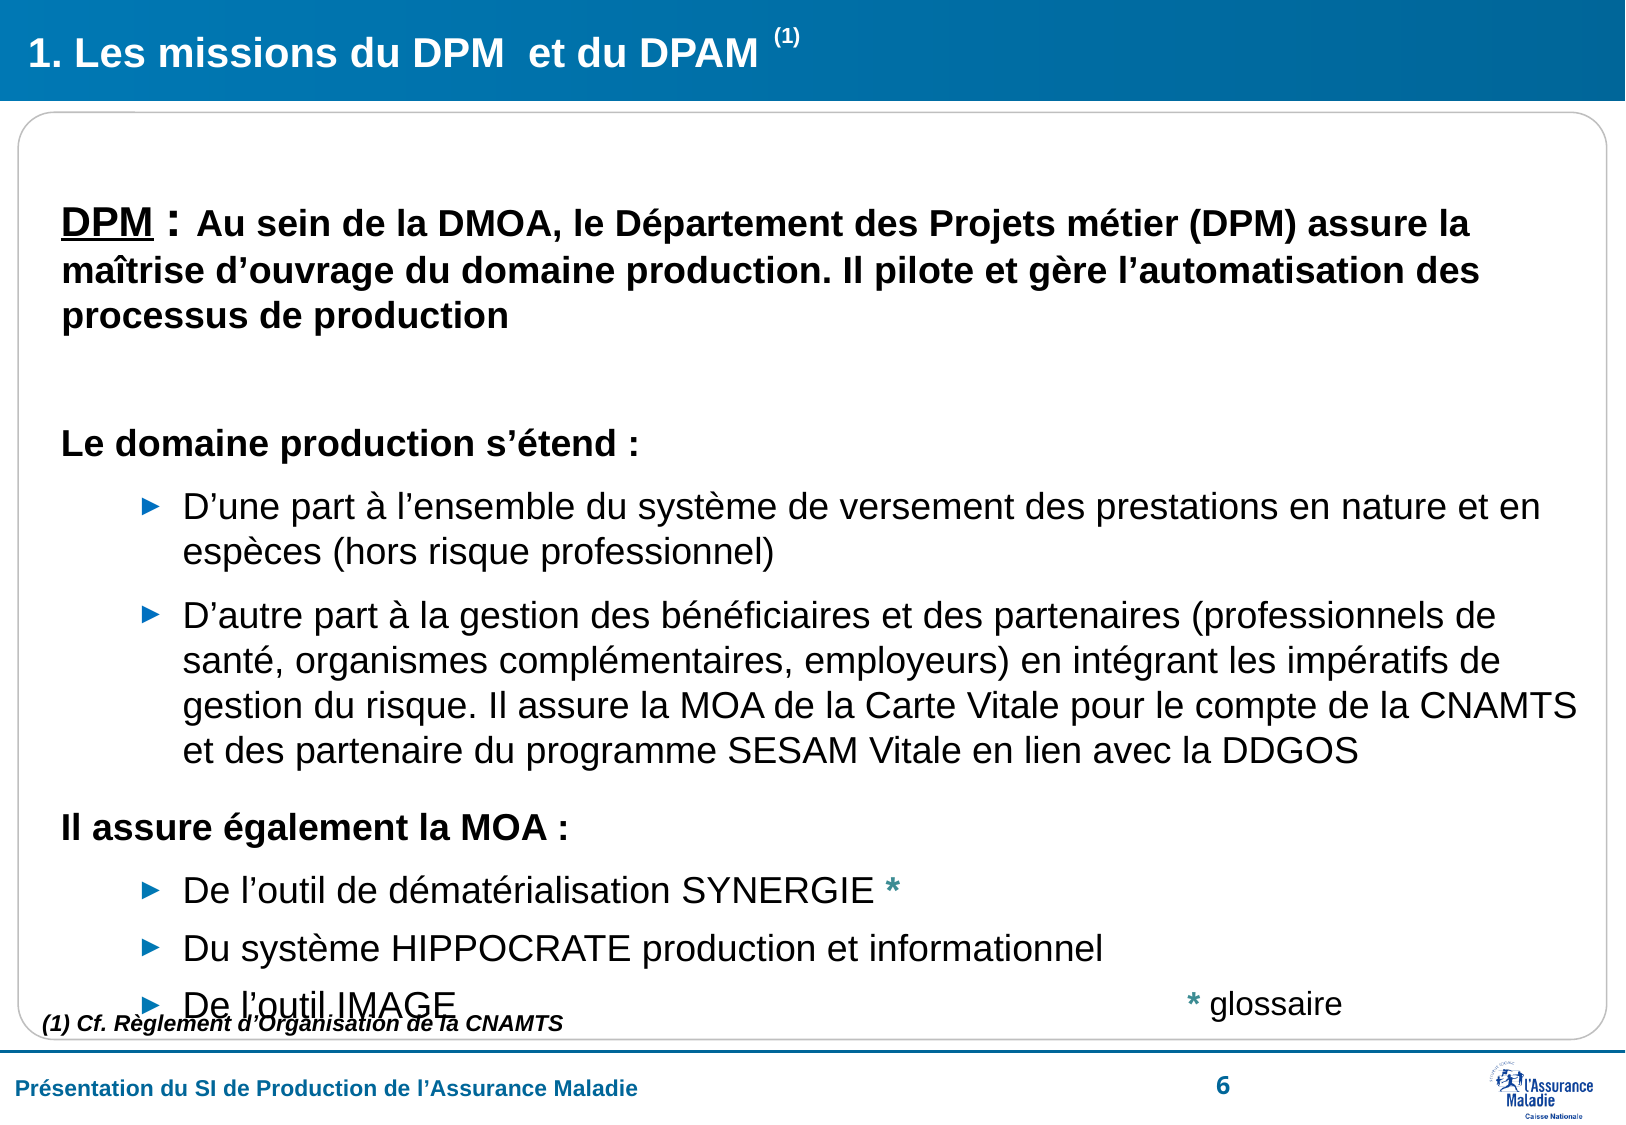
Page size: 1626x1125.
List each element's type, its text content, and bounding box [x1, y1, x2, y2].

text_box DPM : Au sein de la DMOA, le Département des Projets métier (DPM) assure la maîtrise d’ouvrage du domaine production. Il pilote et gère l’automatisation des processus de production Le domaine production s’étend : D’une part à l’ensemble du système de versement des prestations en nature et en espèces (hors risque professionnel) D’autre part à la gestion des bénéficiaires et des partenaires (professionnels de santé, organismes complémentaires, employeurs) en intégrant les impératifs de gestion du risque. Il assure la MOA de la Carte Vitale pour le compte de la CNAMTS et des partenaire du programme SESAM Vitale en lien avec la DDGOS Il assure également la MOA : De l’outil de dématérialisation SYNERGIE * Du système HIPPOCRATE production et informationnel De l’outil IMAGE [60, 186, 1601, 1125]
text_box (1) [759, 2, 844, 55]
title 1. Les missions du DPM et du DPAM [12, 3, 1595, 99]
text_box * glossaire [1112, 982, 1486, 1023]
text_box (1) Cf. Règlement d’Organisation de la CNAMTS [42, 998, 715, 1037]
